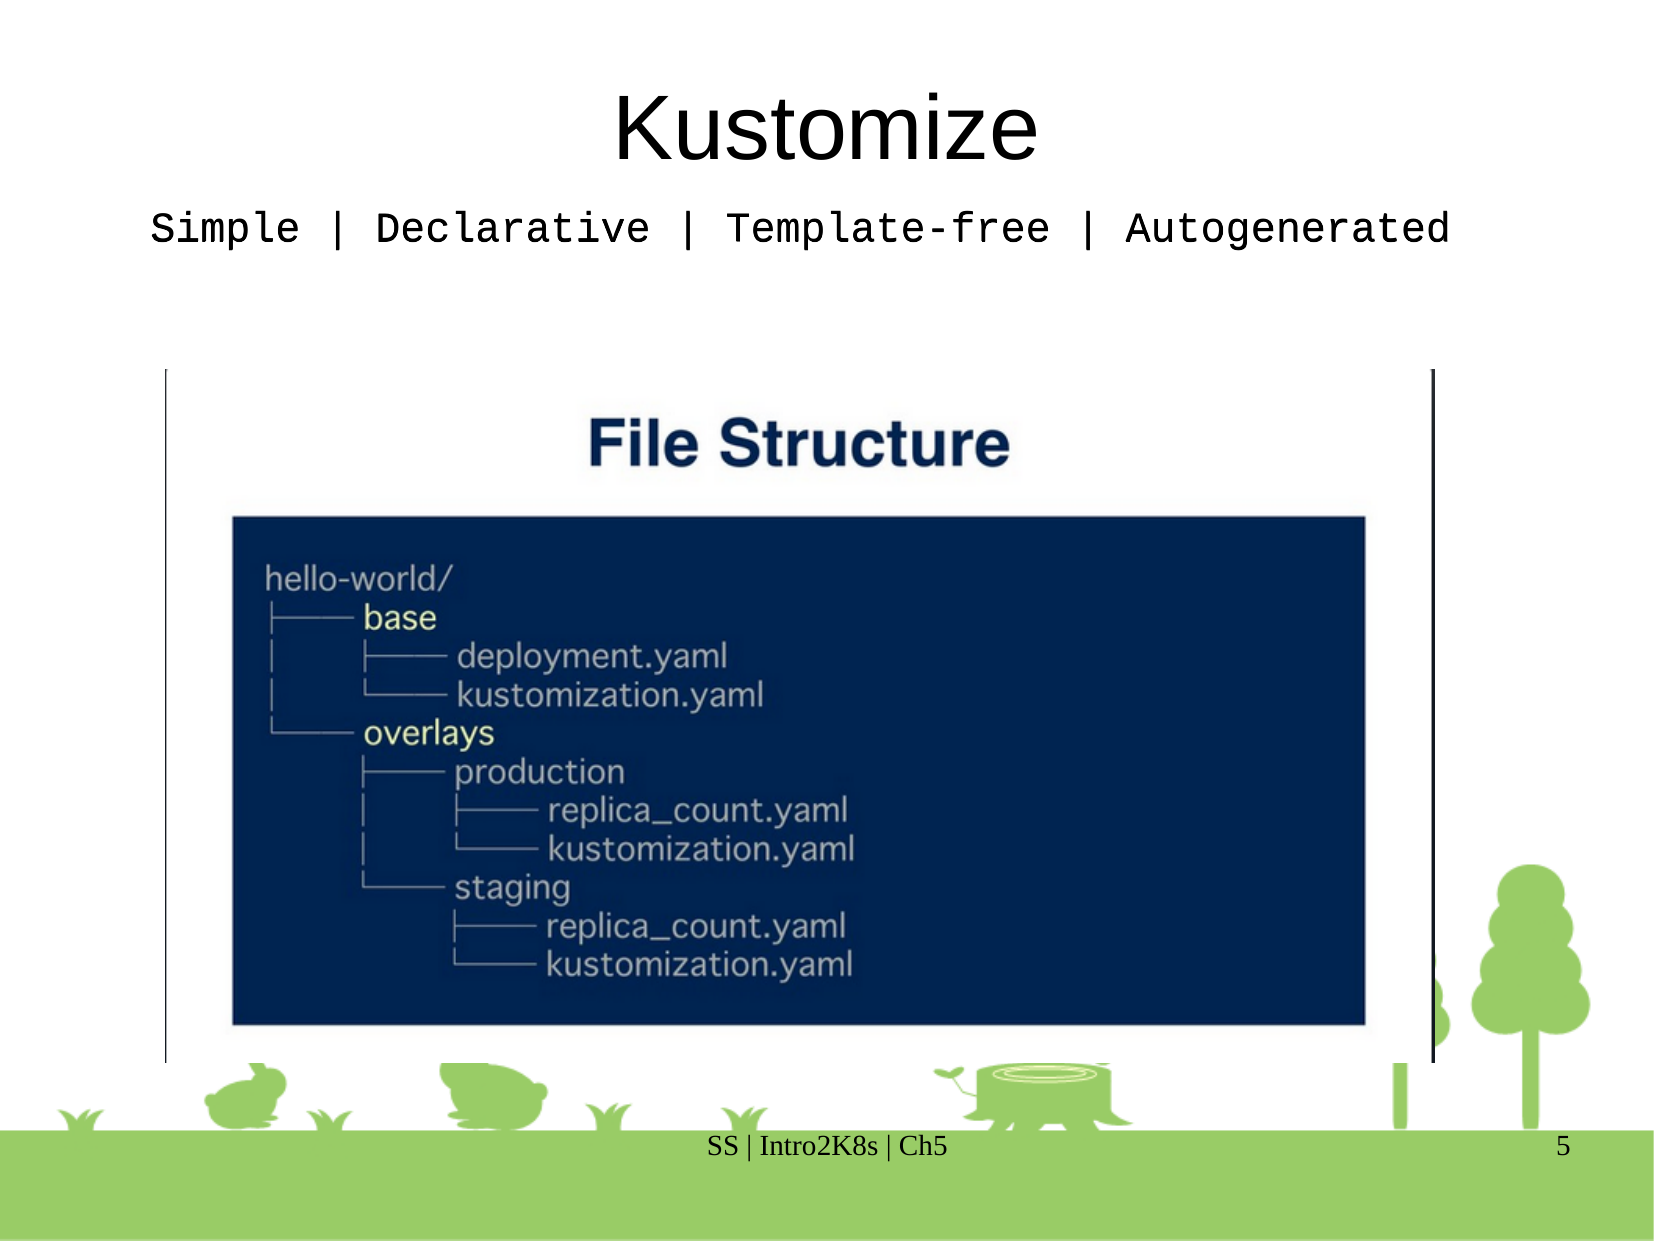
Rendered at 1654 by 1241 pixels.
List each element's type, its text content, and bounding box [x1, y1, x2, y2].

title Kustomize [59, 56, 1595, 200]
text_box [177, 354, 1512, 638]
text_box Simple | Declarative | Template-free | Autogenerated [135, 199, 1483, 262]
picture [0, 0, 1654, 1241]
